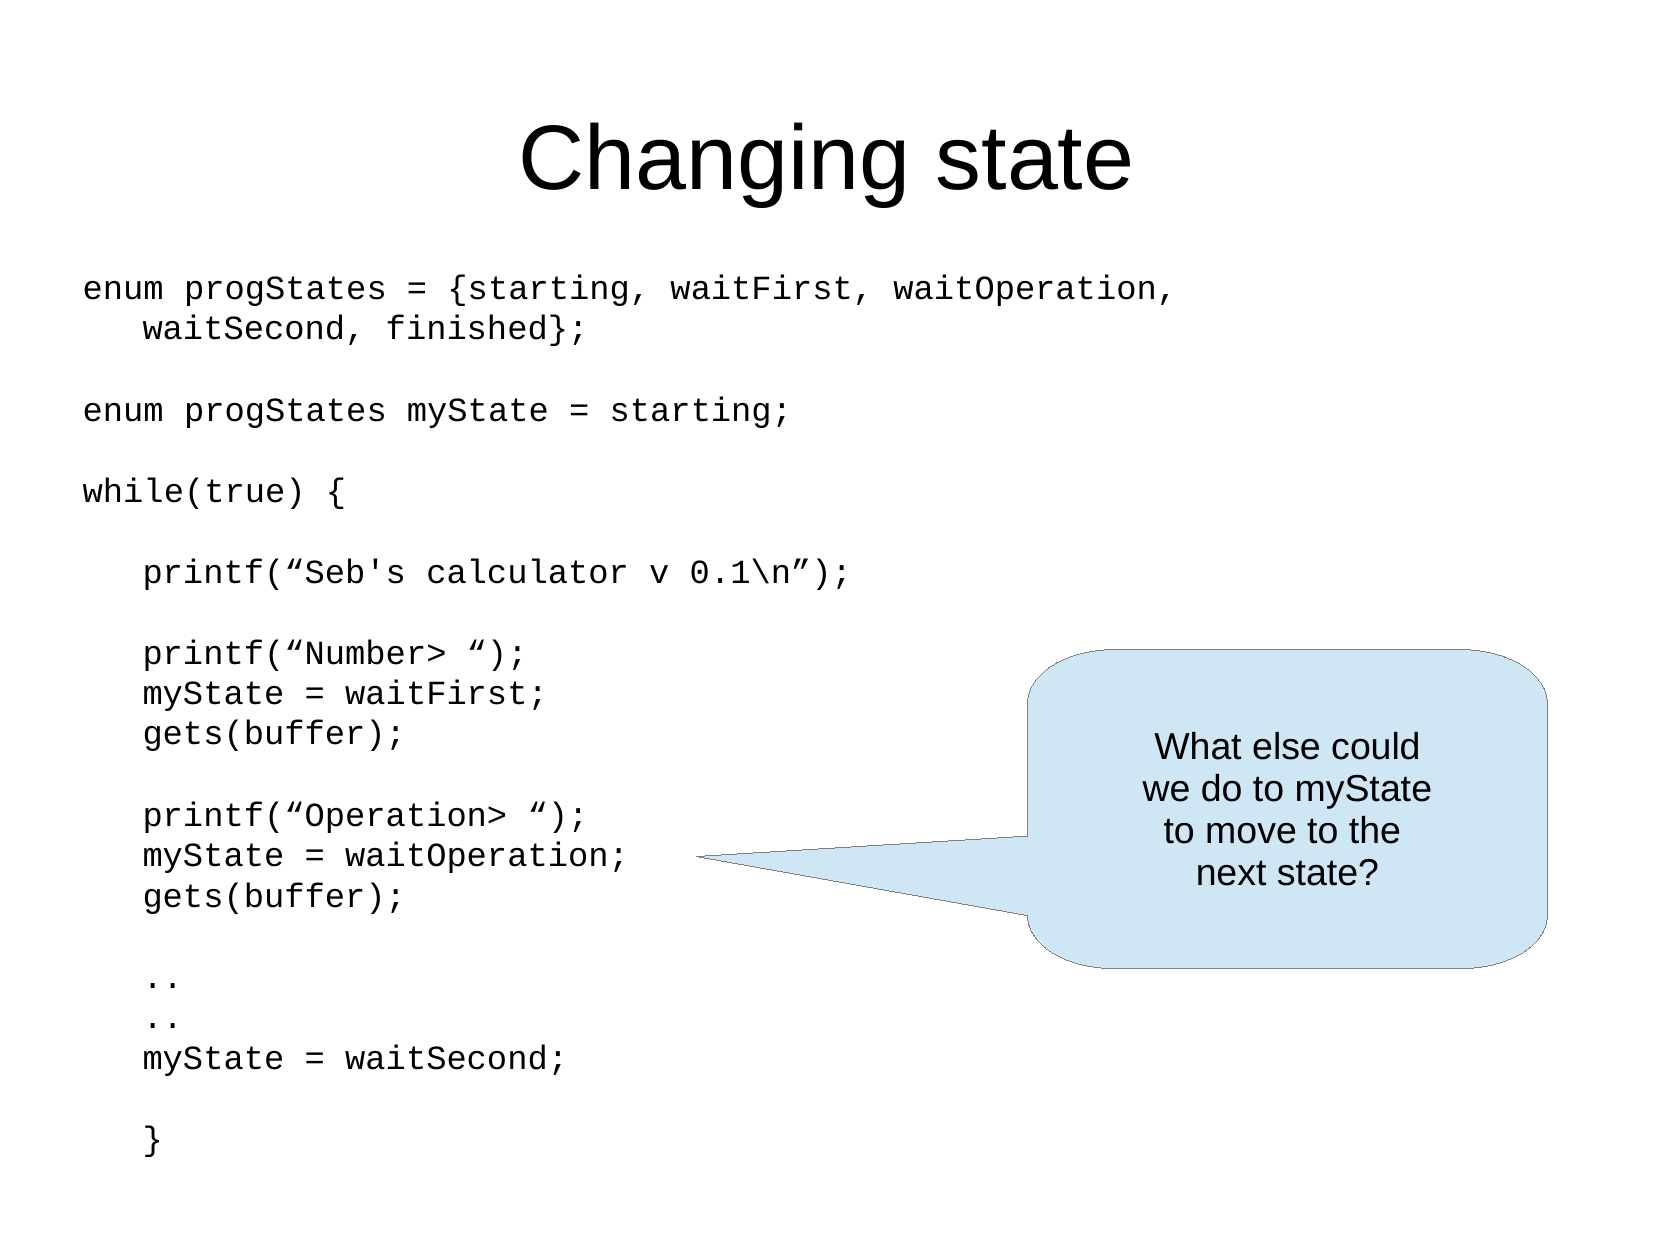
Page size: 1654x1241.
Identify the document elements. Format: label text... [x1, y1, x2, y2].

subtitle [82, 49, 1571, 257]
text_box enum progStates = {starting, waitFirst, waitOperation, waitSecond, finished}; enum progStates myState = starting; while(true) { printf(“Seb's calculator v 0.1\n”); printf(“Number> “); myState = waitFirst; gets(buffer); printf(“Operation> “); myState = waitOperation; gets(buffer); .. .. myState = waitSecond; } [82, 265, 1595, 1158]
text_box What else could we do to myState to move to the next state? [696, 649, 1548, 969]
